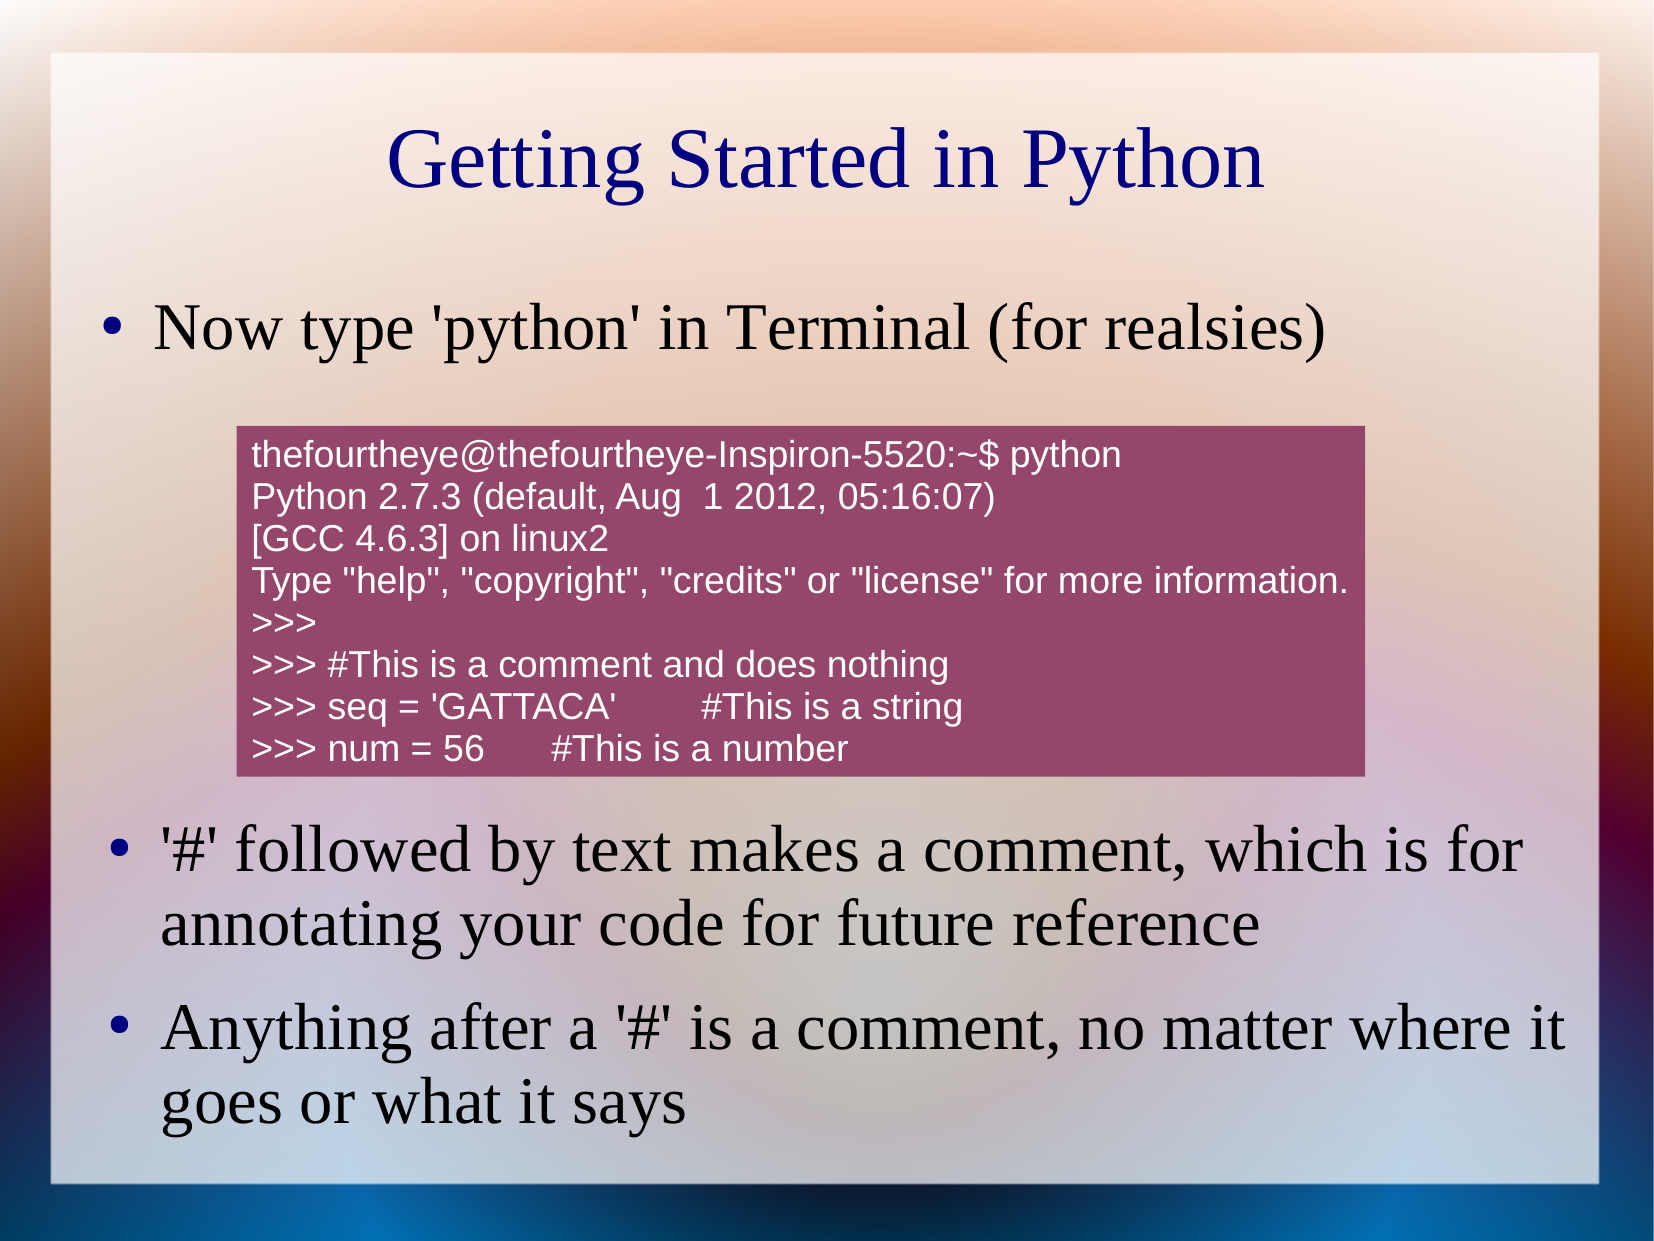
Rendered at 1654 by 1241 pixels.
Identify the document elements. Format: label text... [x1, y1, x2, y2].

picture [0, 0, 1654, 1241]
title Getting Started in Python [82, 55, 1571, 263]
list '#' followed by text makes a comment, which is for annotating your code for future reference Anything after a '#' is a comment, no matter where it goes or what it says [90, 812, 1579, 1156]
list Now type 'python' in Terminal (for realsies) [82, 290, 1571, 634]
text_box thefourtheye@thefourtheye-Inspiron-5520:~$ python Python 2.7.3 (default, Aug 1 2012, 05:16:07) [GCC 4.6.3] on linux2 Type "help", "copyright", "credits" or "license" for more information. >>> >>> #This is a comment and does nothing >>> seq = 'GATTACA' #This is a string >>> num = 56 #This is a number [236, 425, 1366, 777]
